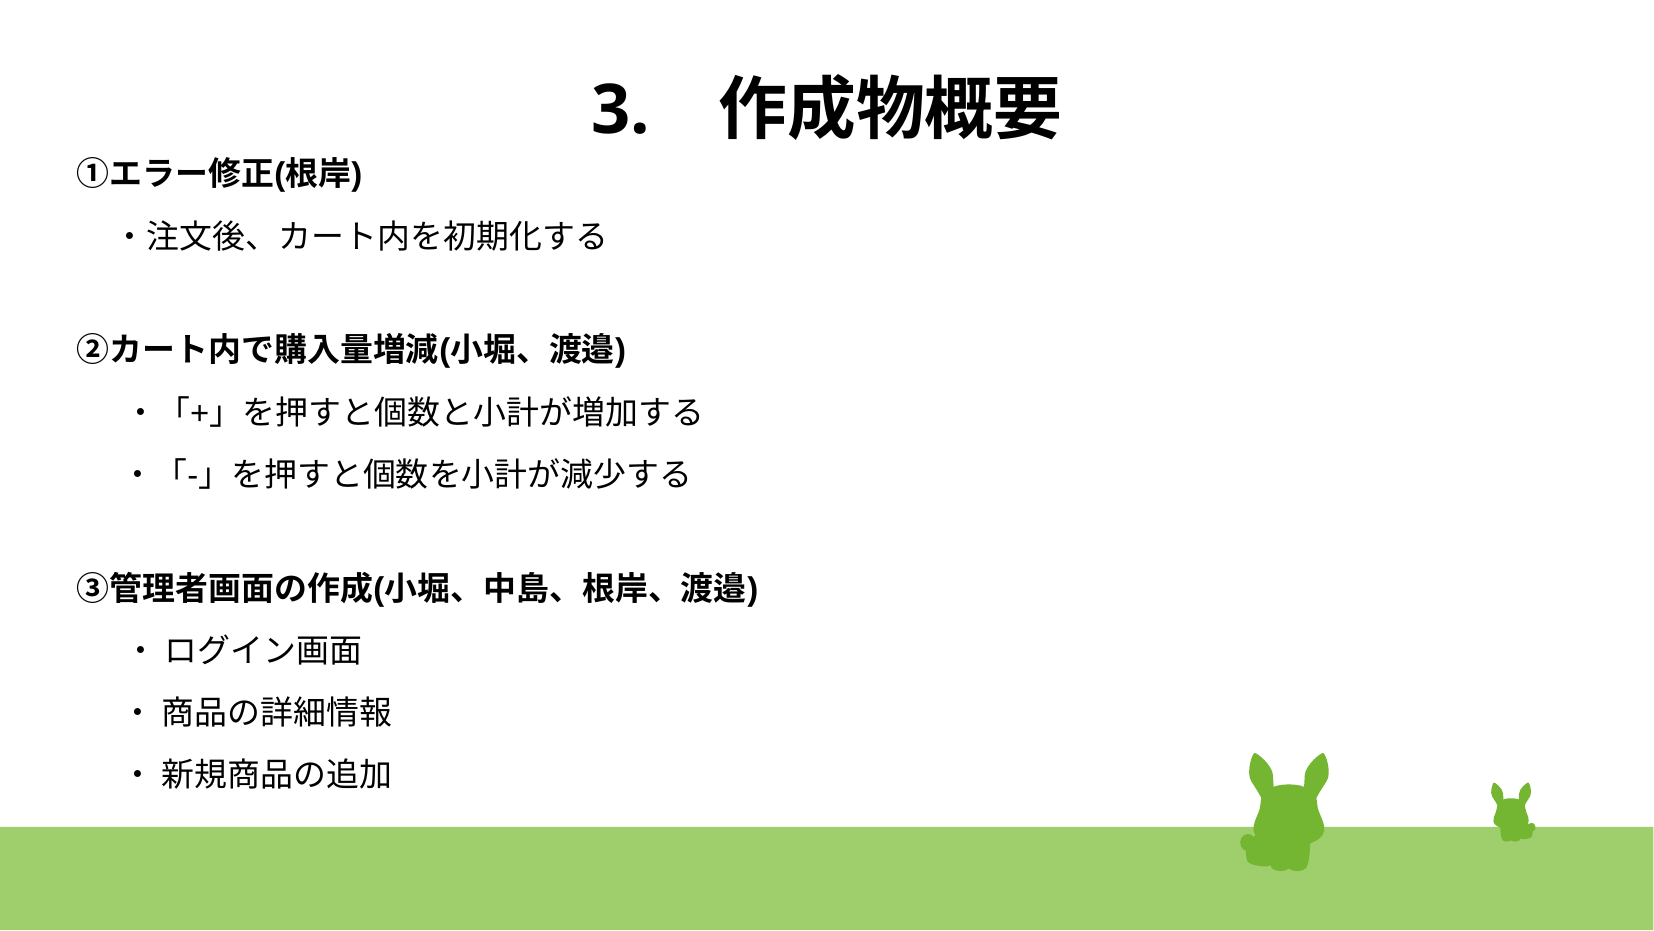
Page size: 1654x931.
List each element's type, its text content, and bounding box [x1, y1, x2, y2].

title 3. 作成物概要 [88, 29, 1565, 147]
list ①エラー修正(根岸) ・注文後、カート内を初期化する ②カート内で購入量増減(小堀、渡邉) ・「+」を押すと個数と小計が増加する ・「-」を押すと個数を小計が減少する ③管理者画面の作成(小堀、中島、根岸、渡邉) ・ ログイン画面 ・ 商品の詳細情報 ・ 新規商品の追加 [29, 147, 1625, 798]
